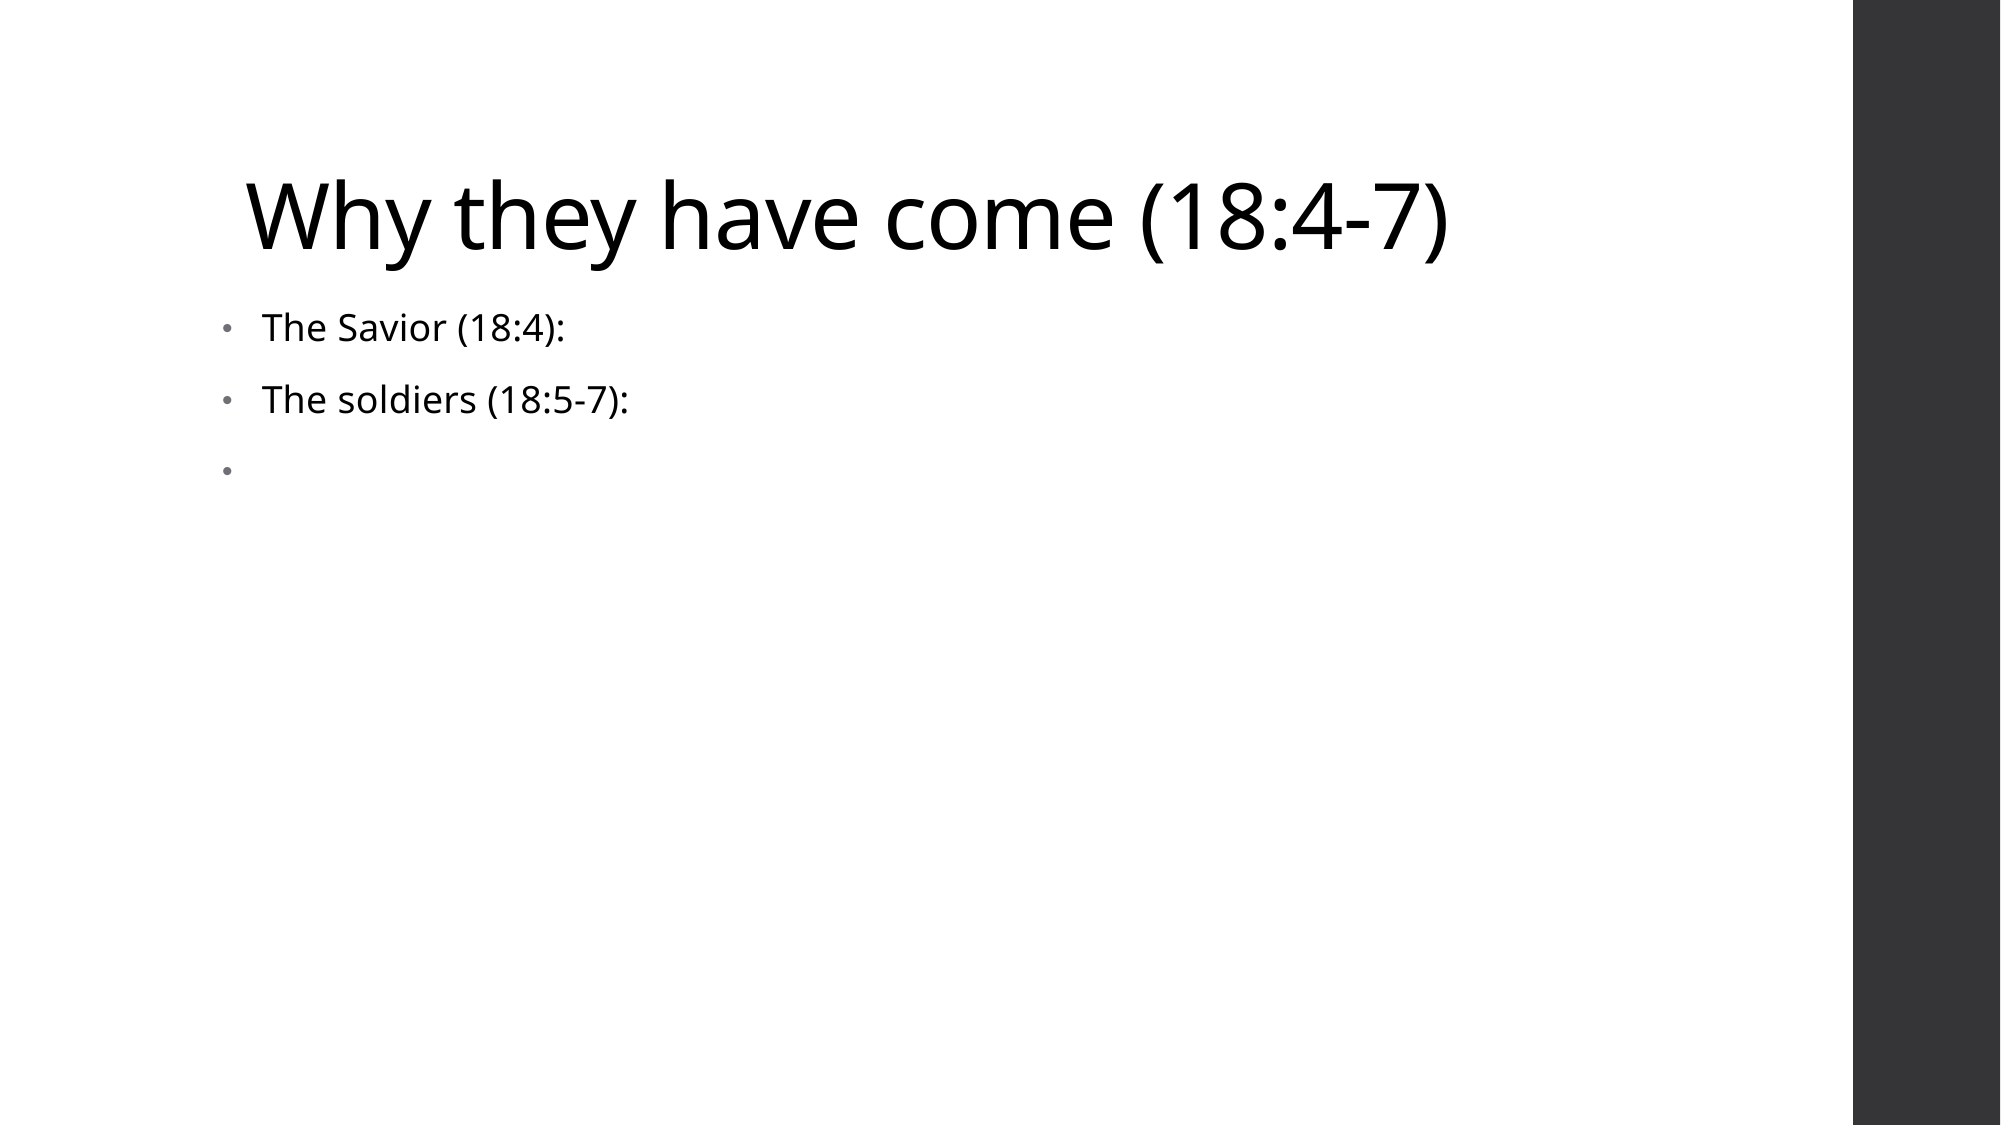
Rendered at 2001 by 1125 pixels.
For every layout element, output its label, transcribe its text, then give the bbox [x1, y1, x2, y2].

title Why they have come (18:4-7) [206, 60, 1797, 278]
list The Savior (18:4): The soldiers (18:5-7): [206, 299, 1617, 1014]
